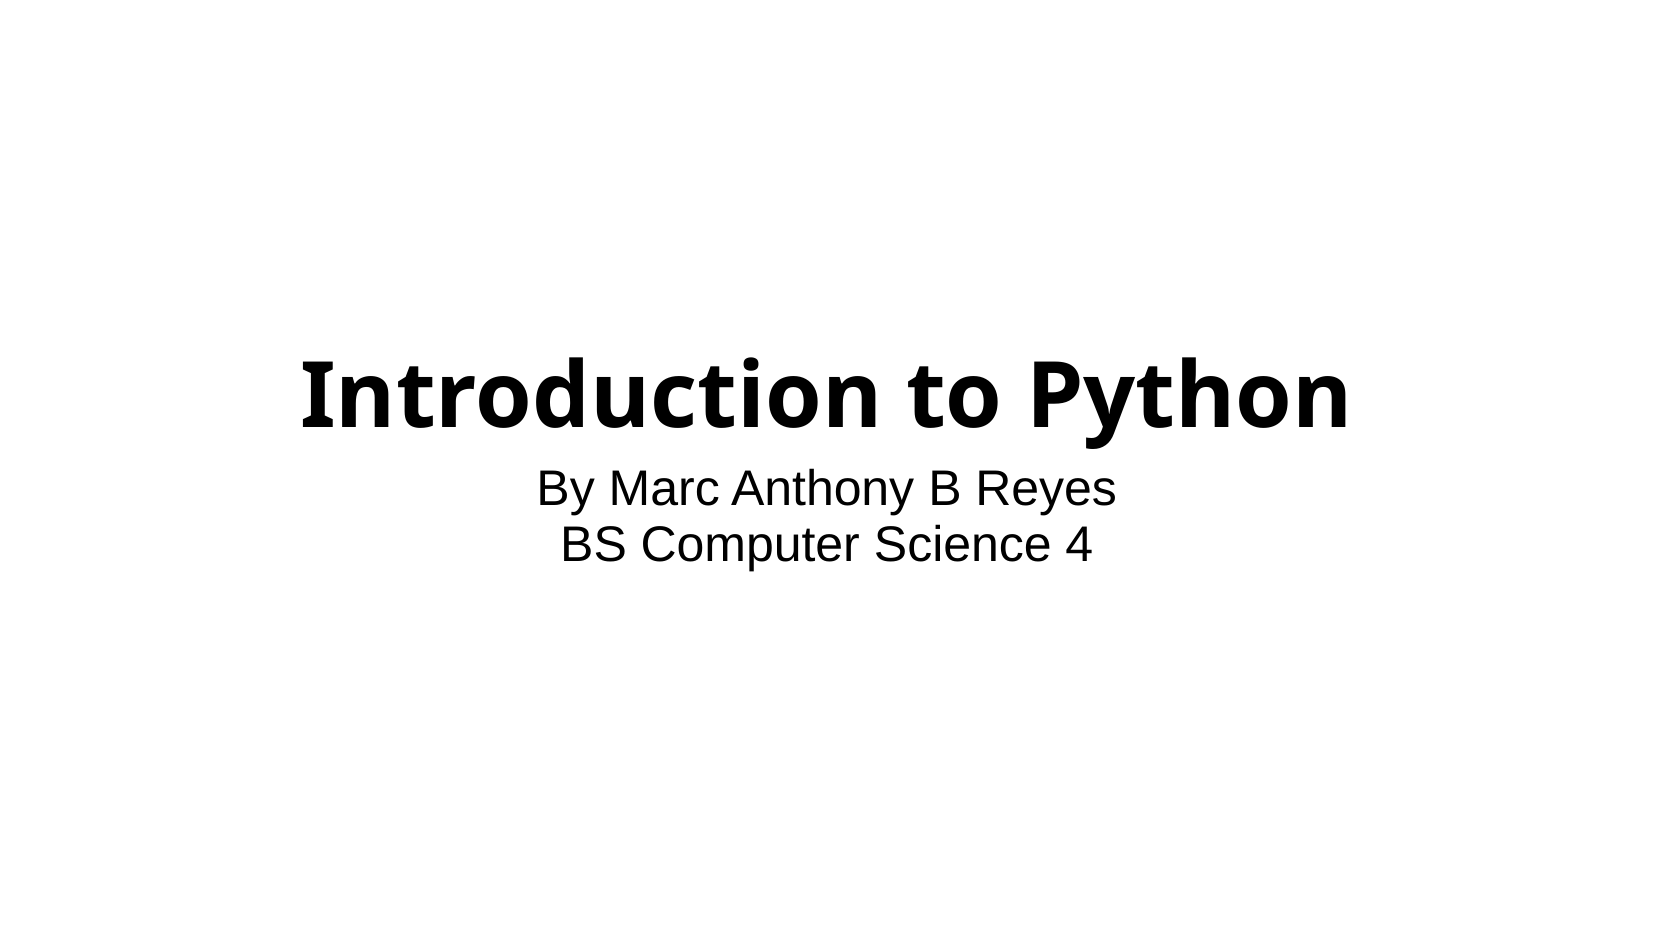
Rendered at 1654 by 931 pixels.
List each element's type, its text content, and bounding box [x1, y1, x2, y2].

subtitle By Marc Anthony B Reyes BS Computer Science 4 [82, 460, 1571, 573]
title Introduction to Python [82, 314, 1571, 460]
